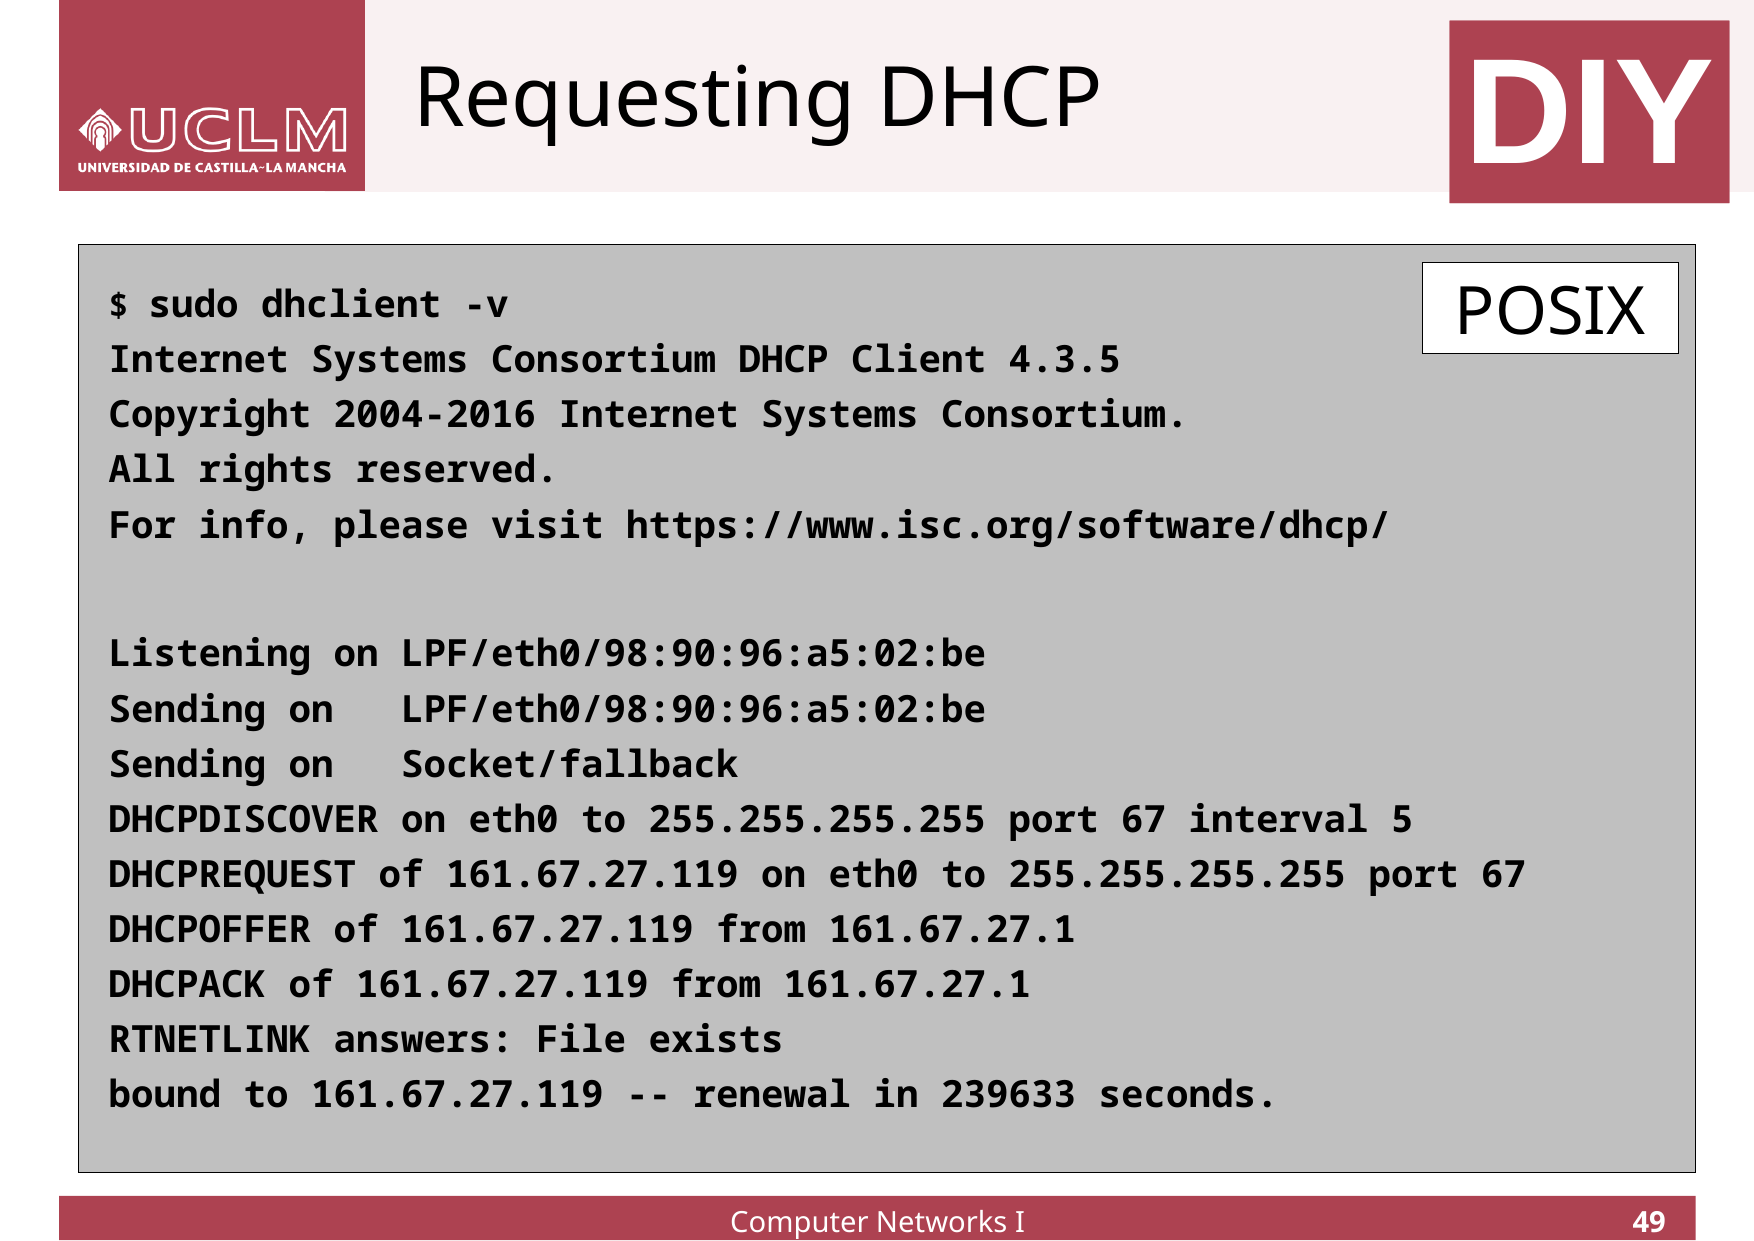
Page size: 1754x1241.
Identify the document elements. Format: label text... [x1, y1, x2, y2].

text_box $ sudo dhclient -v Internet Systems Consortium DHCP Client 4.3.5 Copyright 2004-2016 Internet Systems Consortium. All rights reserved. For info, please visit https://www.isc.org/software/dhcp/ Listening on LPF/eth0/98:90:96:a5:02:be Sending on LPF/eth0/98:90:96:a5:02:be Sending on Socket/fallback DHCPDISCOVER on eth0 to 255.255.255.255 port 67 interval 5 DHCPREQUEST of 161.67.27.119 on eth0 to 255.255.255.255 port 67 DHCPOFFER of 161.67.27.119 from 161.67.27.1 DHCPACK of 161.67.27.119 from 161.67.27.1 RTNETLINK answers: File exists bound to 161.67.27.119 -- renewal in 239633 seconds. [78, 244, 1696, 1173]
picture [59, 0, 365, 191]
text_box DIY [1449, 20, 1730, 204]
title Requesting DHCP [413, 0, 1667, 198]
list POSIX [1422, 262, 1679, 354]
